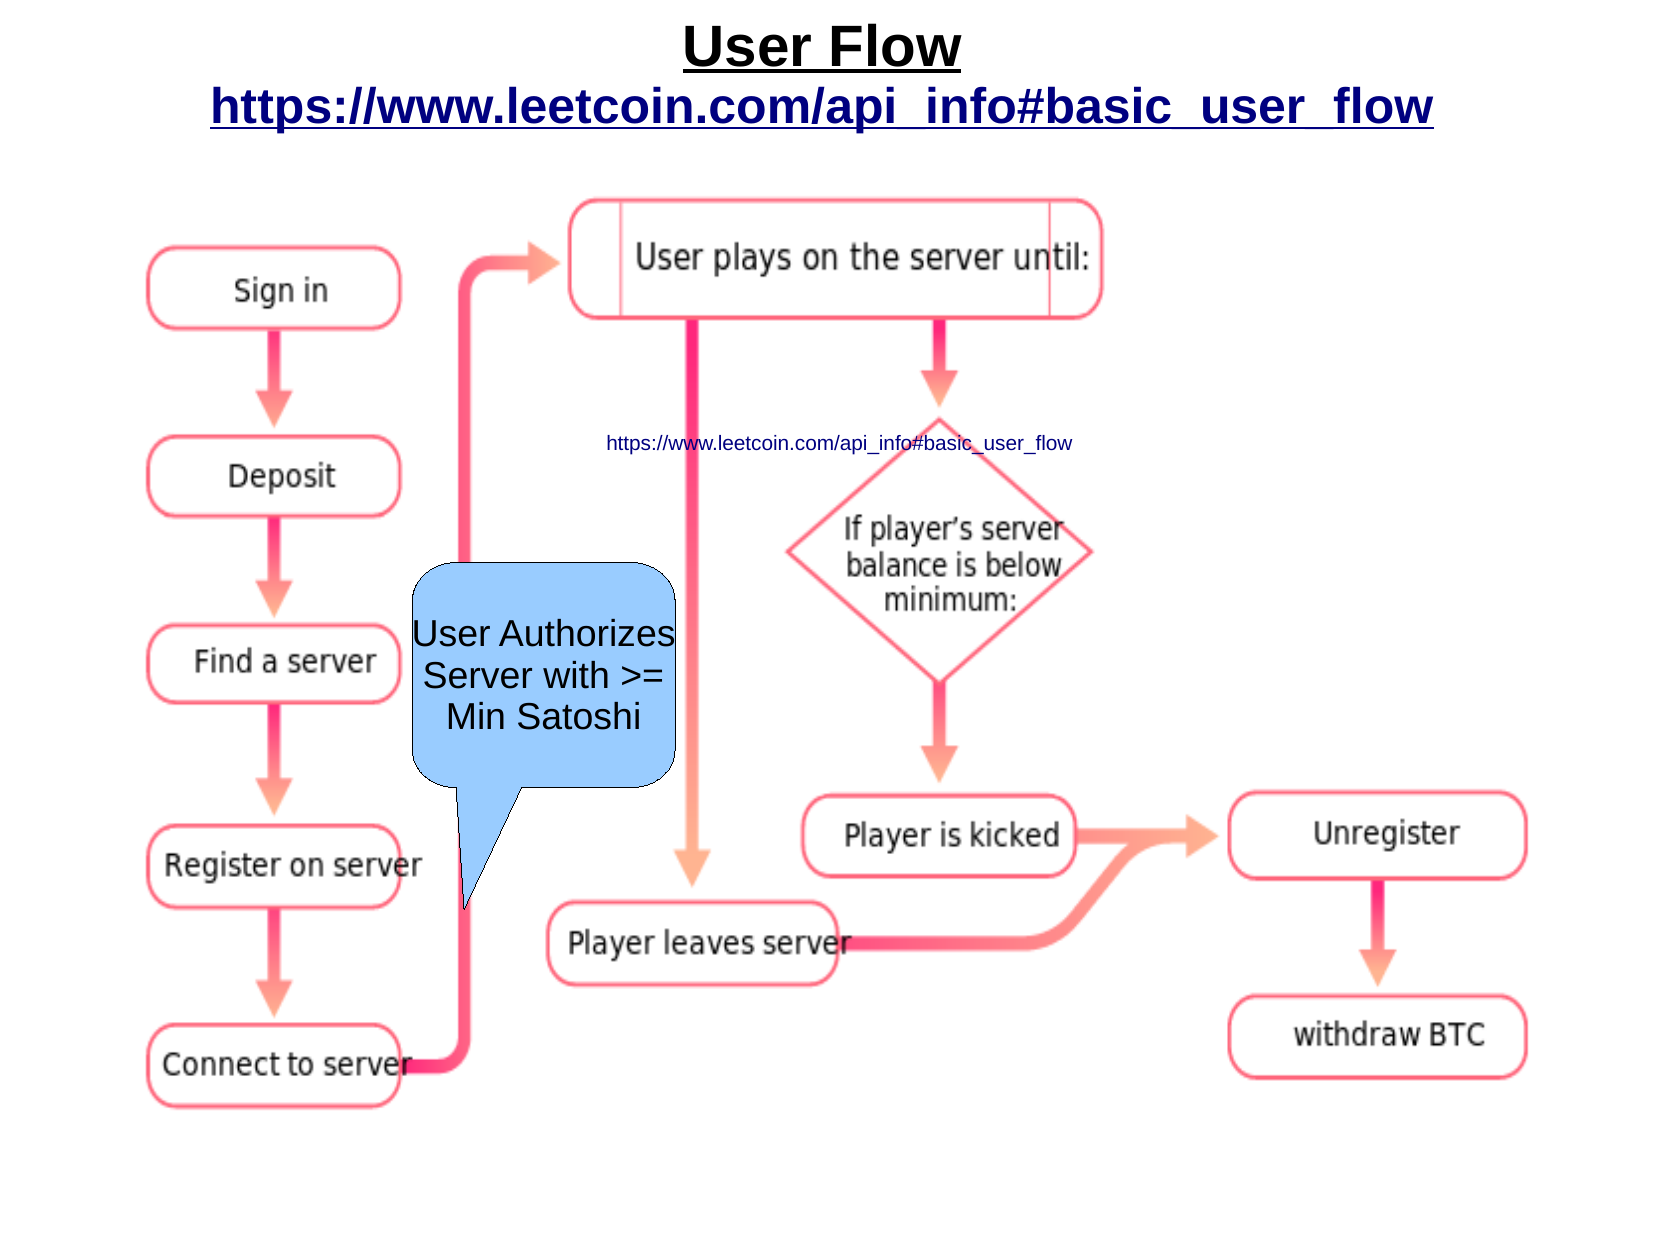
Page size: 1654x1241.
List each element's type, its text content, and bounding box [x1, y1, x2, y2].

text_box User Flow https://www.leetcoin.com/api_info#basic_user_flow [195, 6, 1546, 142]
text_box https://www.leetcoin.com/api_info#basic_user_flow [591, 424, 1088, 463]
text_box User Authorizes Server with >= Min Satoshi [412, 562, 676, 910]
picture [75, 149, 1576, 1163]
